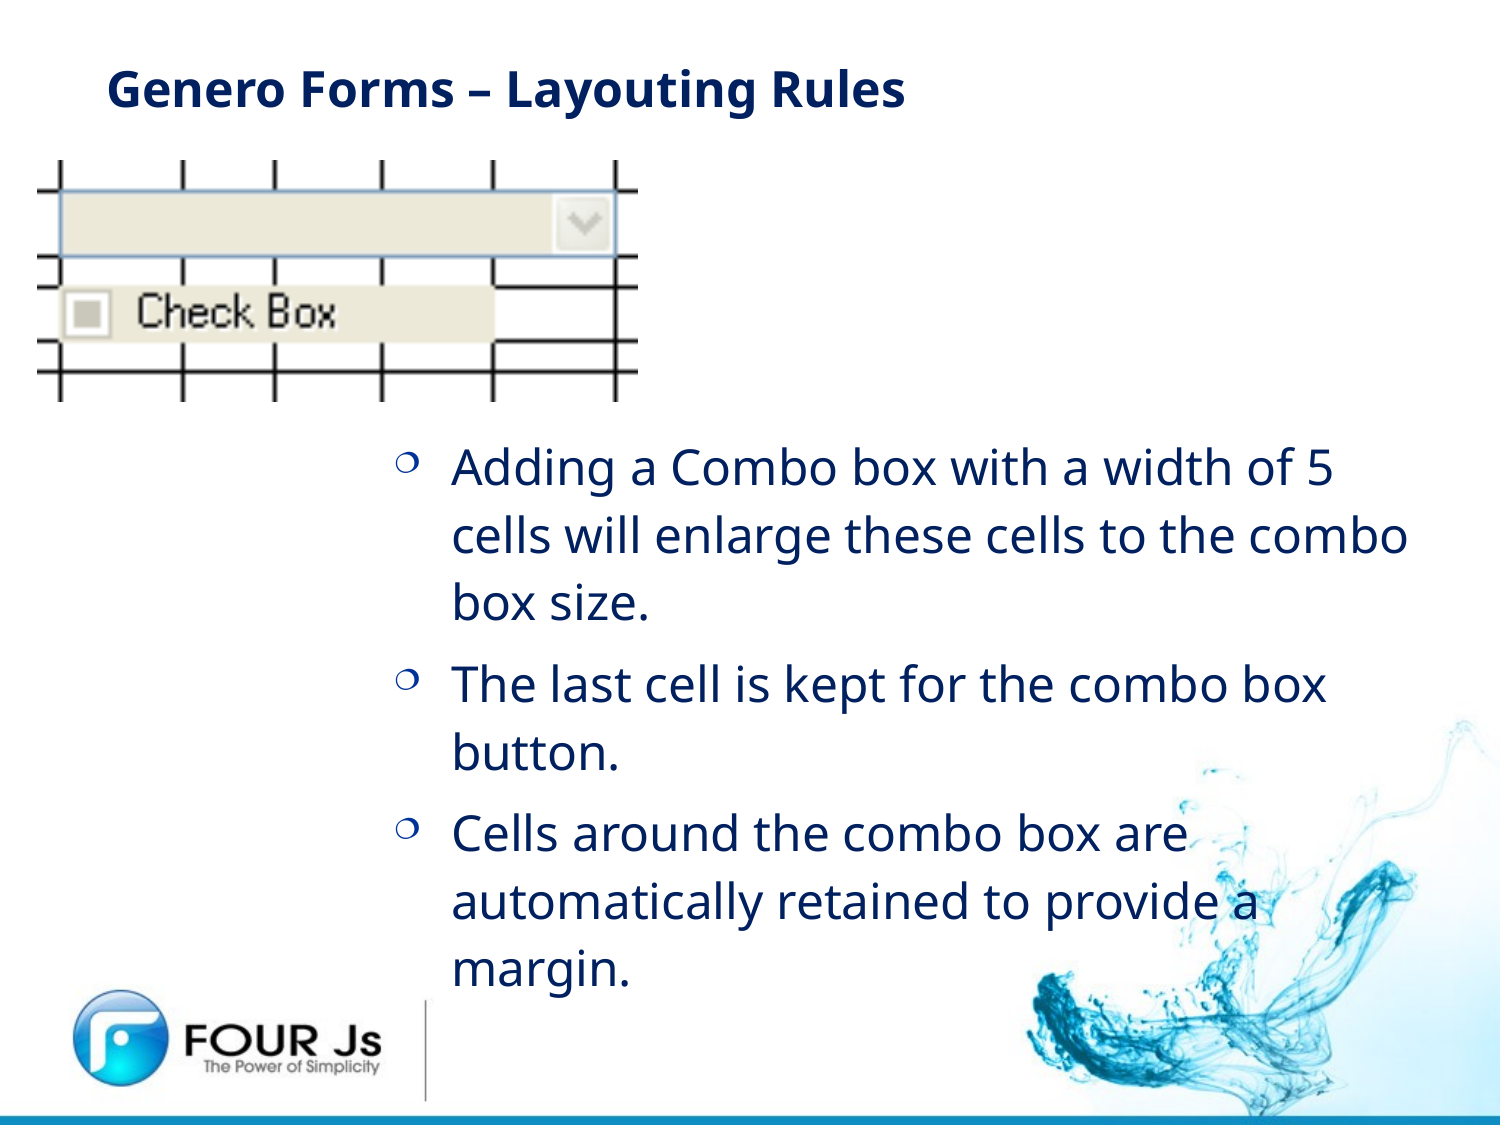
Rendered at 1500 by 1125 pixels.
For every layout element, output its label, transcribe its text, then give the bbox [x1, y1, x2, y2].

text_box Adding a Combo box with a width of 5 cells will enlarge these cells to the combo box size. The last cell is kept for the combo box button. Cells around the combo box are automatically retained to provide a margin. [378, 425, 1441, 1013]
title Genero Forms – Layouting Rules [106, 35, 1388, 142]
picture [0, 0, 1500, 1122]
